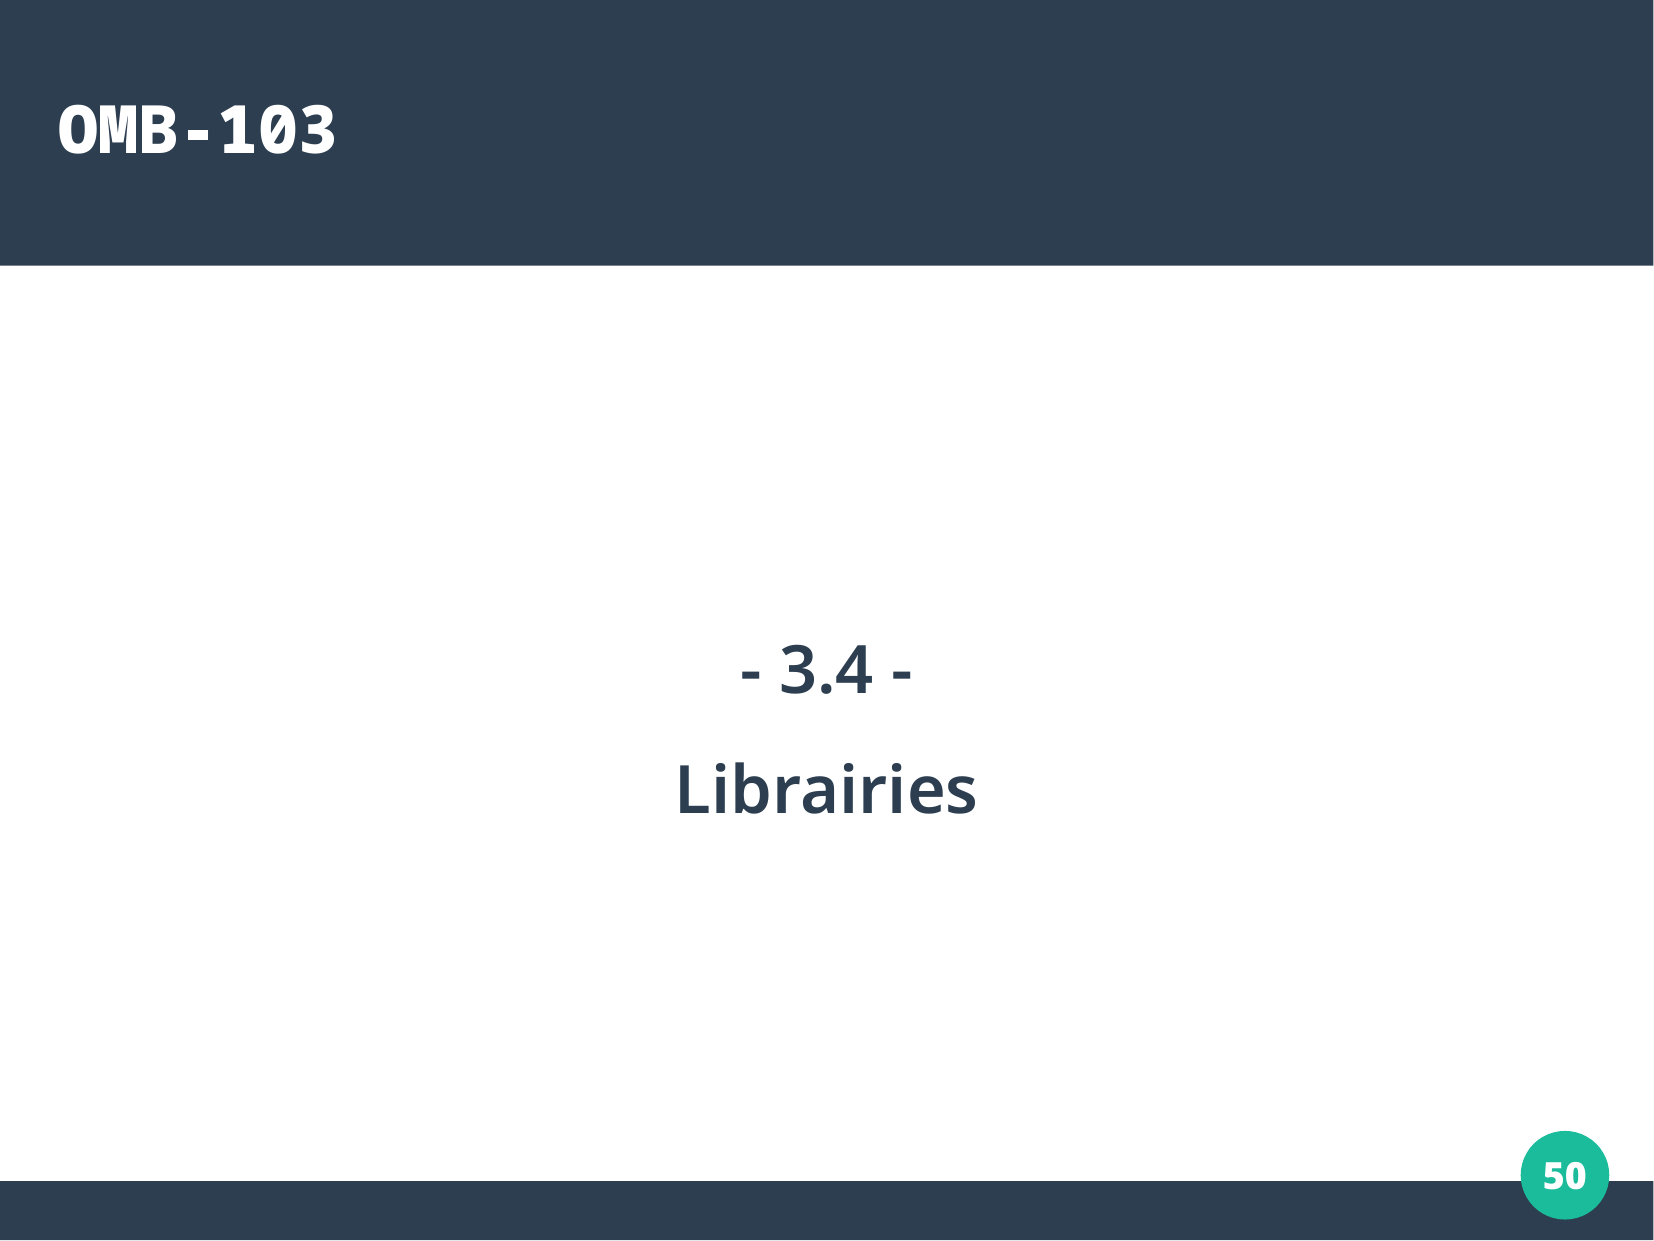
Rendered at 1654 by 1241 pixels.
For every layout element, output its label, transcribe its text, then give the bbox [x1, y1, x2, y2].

list - 3.4 - Librairies [0, 270, 1654, 1186]
title OMB-103 [59, 49, 1595, 207]
